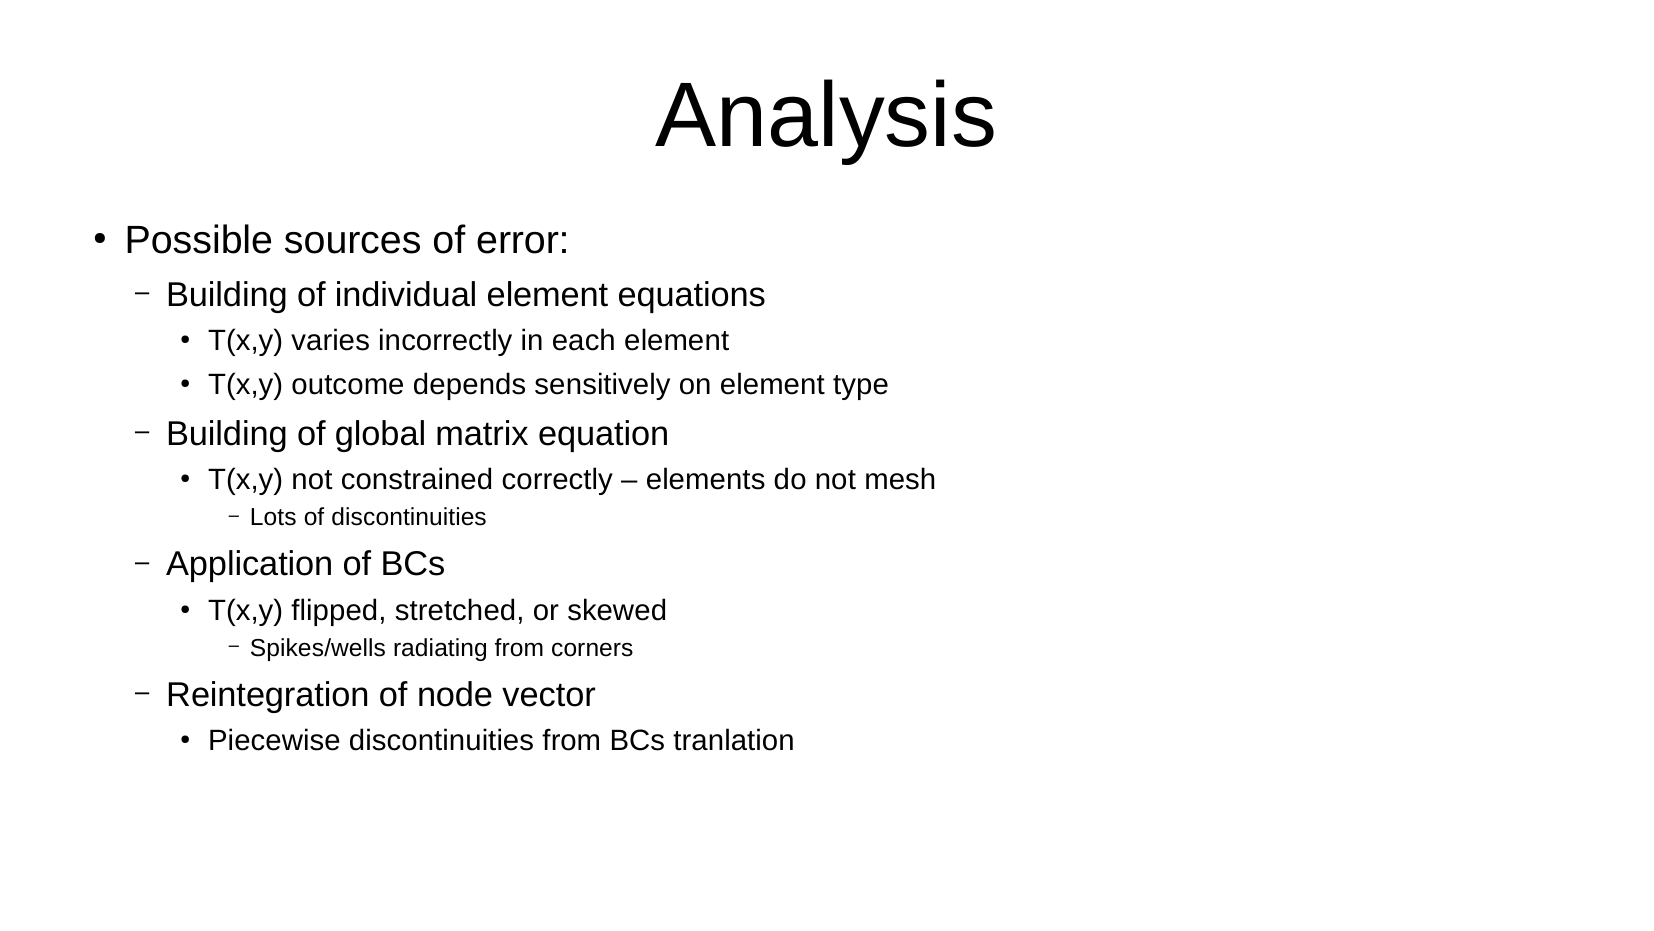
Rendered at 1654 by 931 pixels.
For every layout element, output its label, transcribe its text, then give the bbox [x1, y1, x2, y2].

title Analysis [82, 37, 1571, 193]
list Possible sources of error: Building of individual element equations T(x,y) varies incorrectly in each element T(x,y) outcome depends sensitively on element type Building of global matrix equation T(x,y) not constrained correctly – elements do not mesh Lots of discontinuities Application of BCs T(x,y) flipped, stretched, or skewed Spikes/wells radiating from corners Reintegration of node vector Piecewise discontinuities from BCs tranlation [82, 217, 1571, 758]
